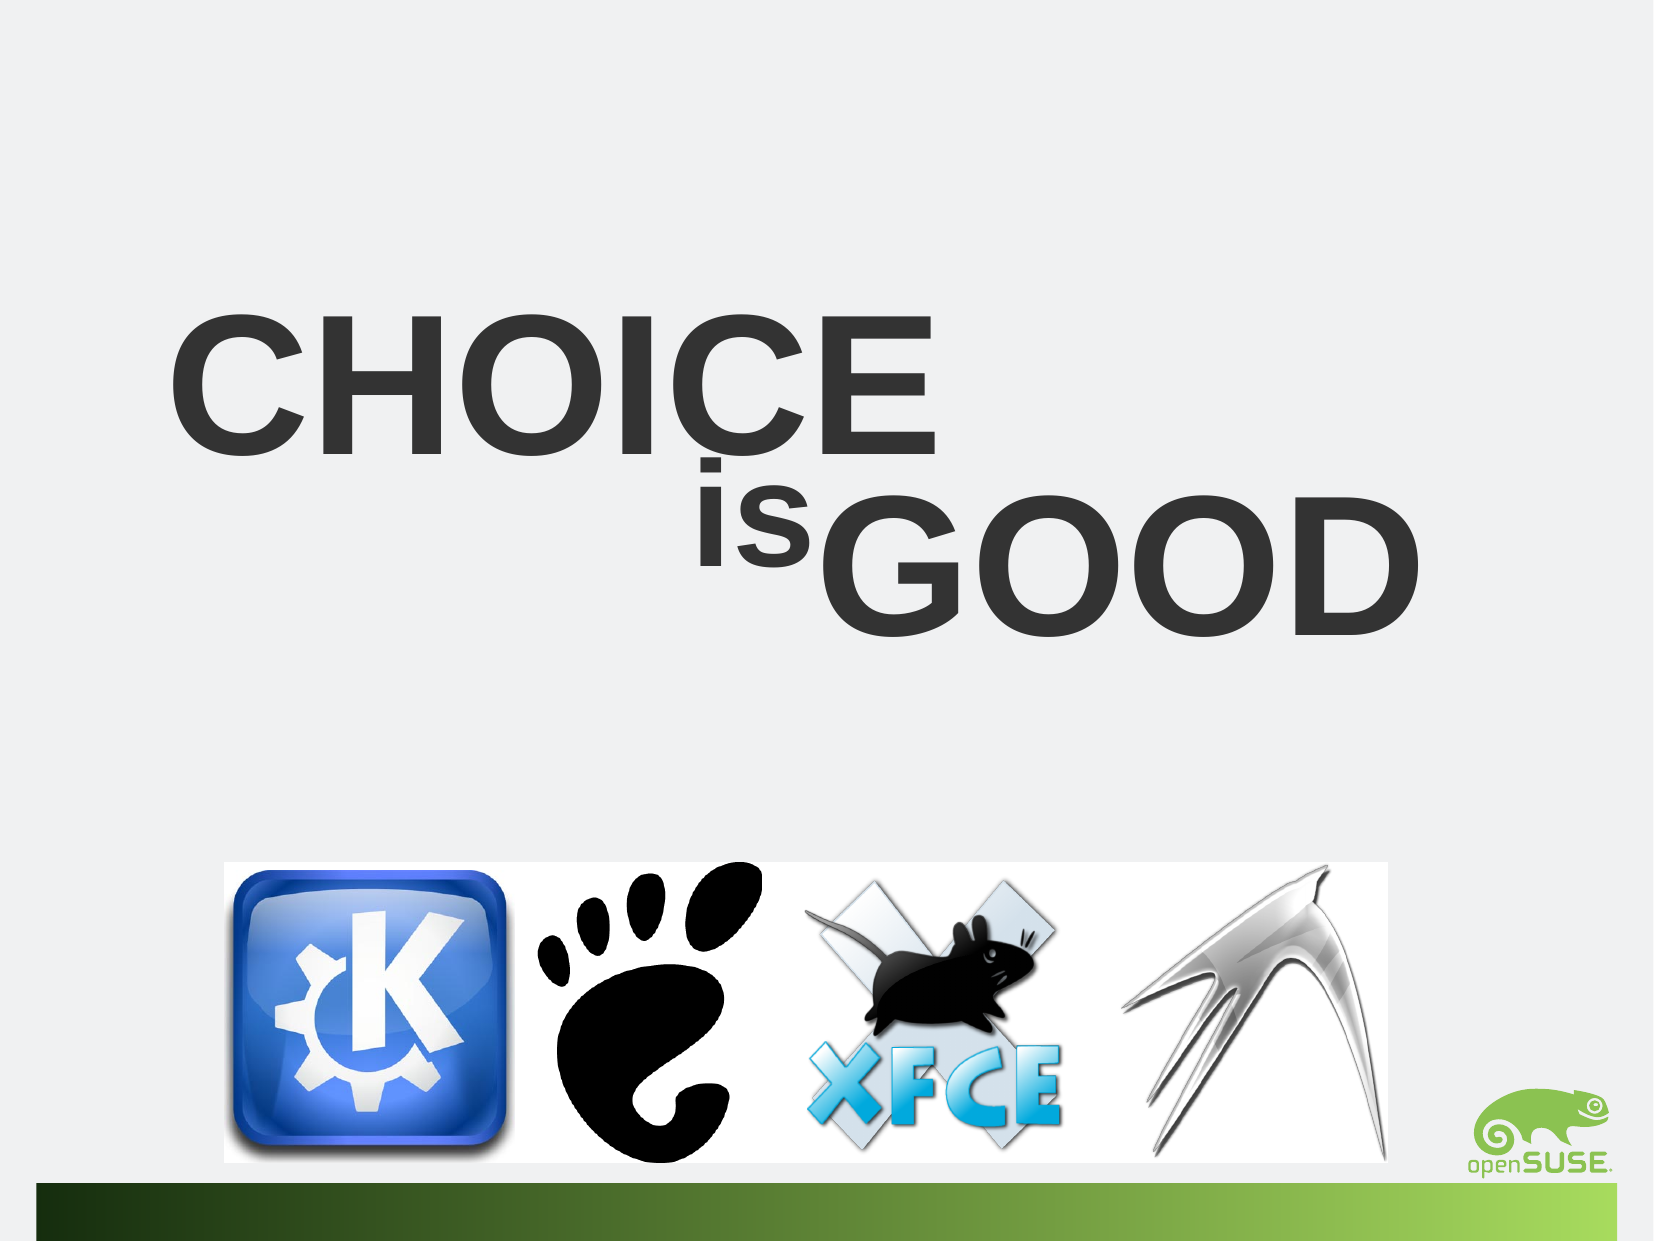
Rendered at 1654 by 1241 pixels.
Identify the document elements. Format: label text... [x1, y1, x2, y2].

picture [0, 0, 1654, 1241]
text_box [224, 862, 537, 1163]
title CHOICE [165, 222, 1054, 549]
title GOOD [815, 402, 1491, 729]
title is [690, 392, 841, 637]
text_box [762, 862, 1119, 1163]
